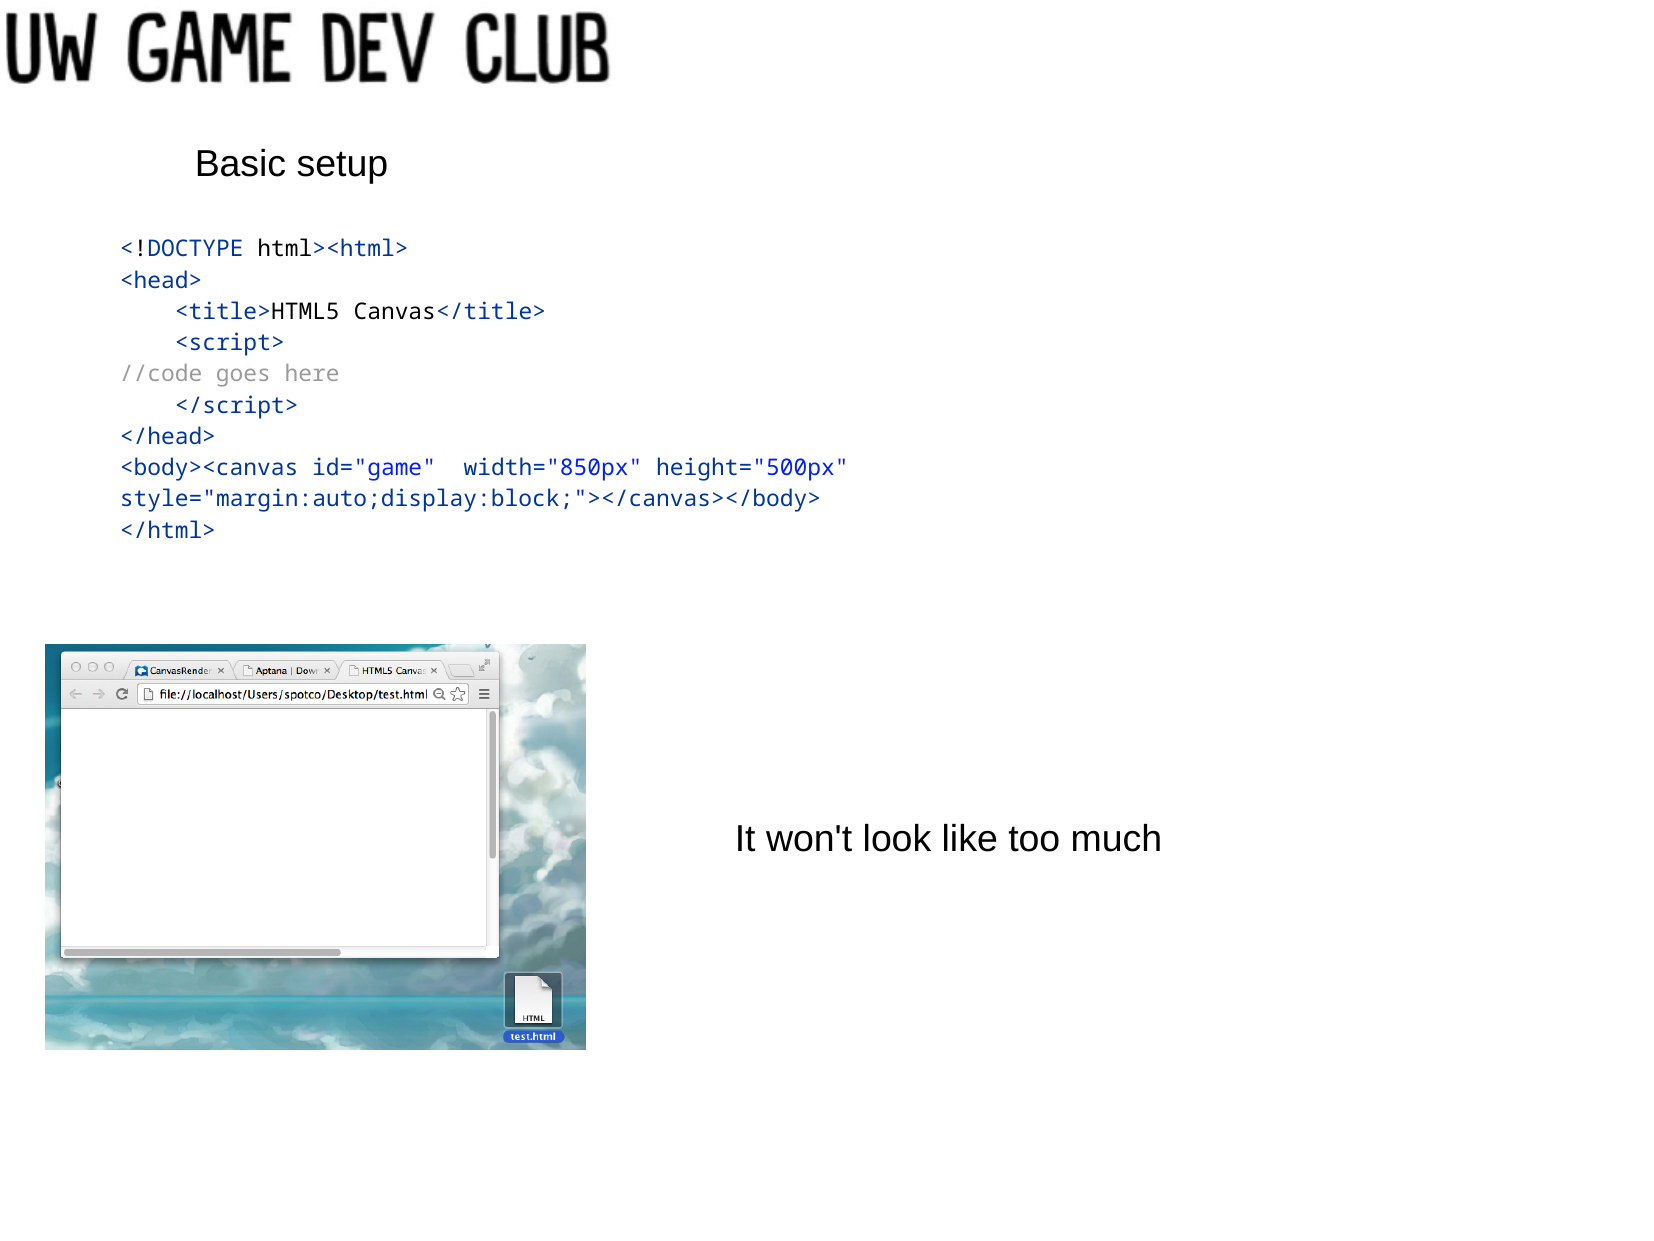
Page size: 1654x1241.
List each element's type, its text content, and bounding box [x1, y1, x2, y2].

text_box Basic setup [180, 135, 1216, 192]
text_box It won't look like too much [720, 810, 1321, 867]
picture [45, 644, 586, 1051]
picture [2, 1, 617, 90]
text_box <!DOCTYPE html><html> <head> <title>HTML5 Canvas</title> <script> //code goes here </script> </head> <body><canvas id="game" width="850px" height="500px" style="margin:auto;display:block;"></canvas></body> </html> [105, 225, 1456, 528]
